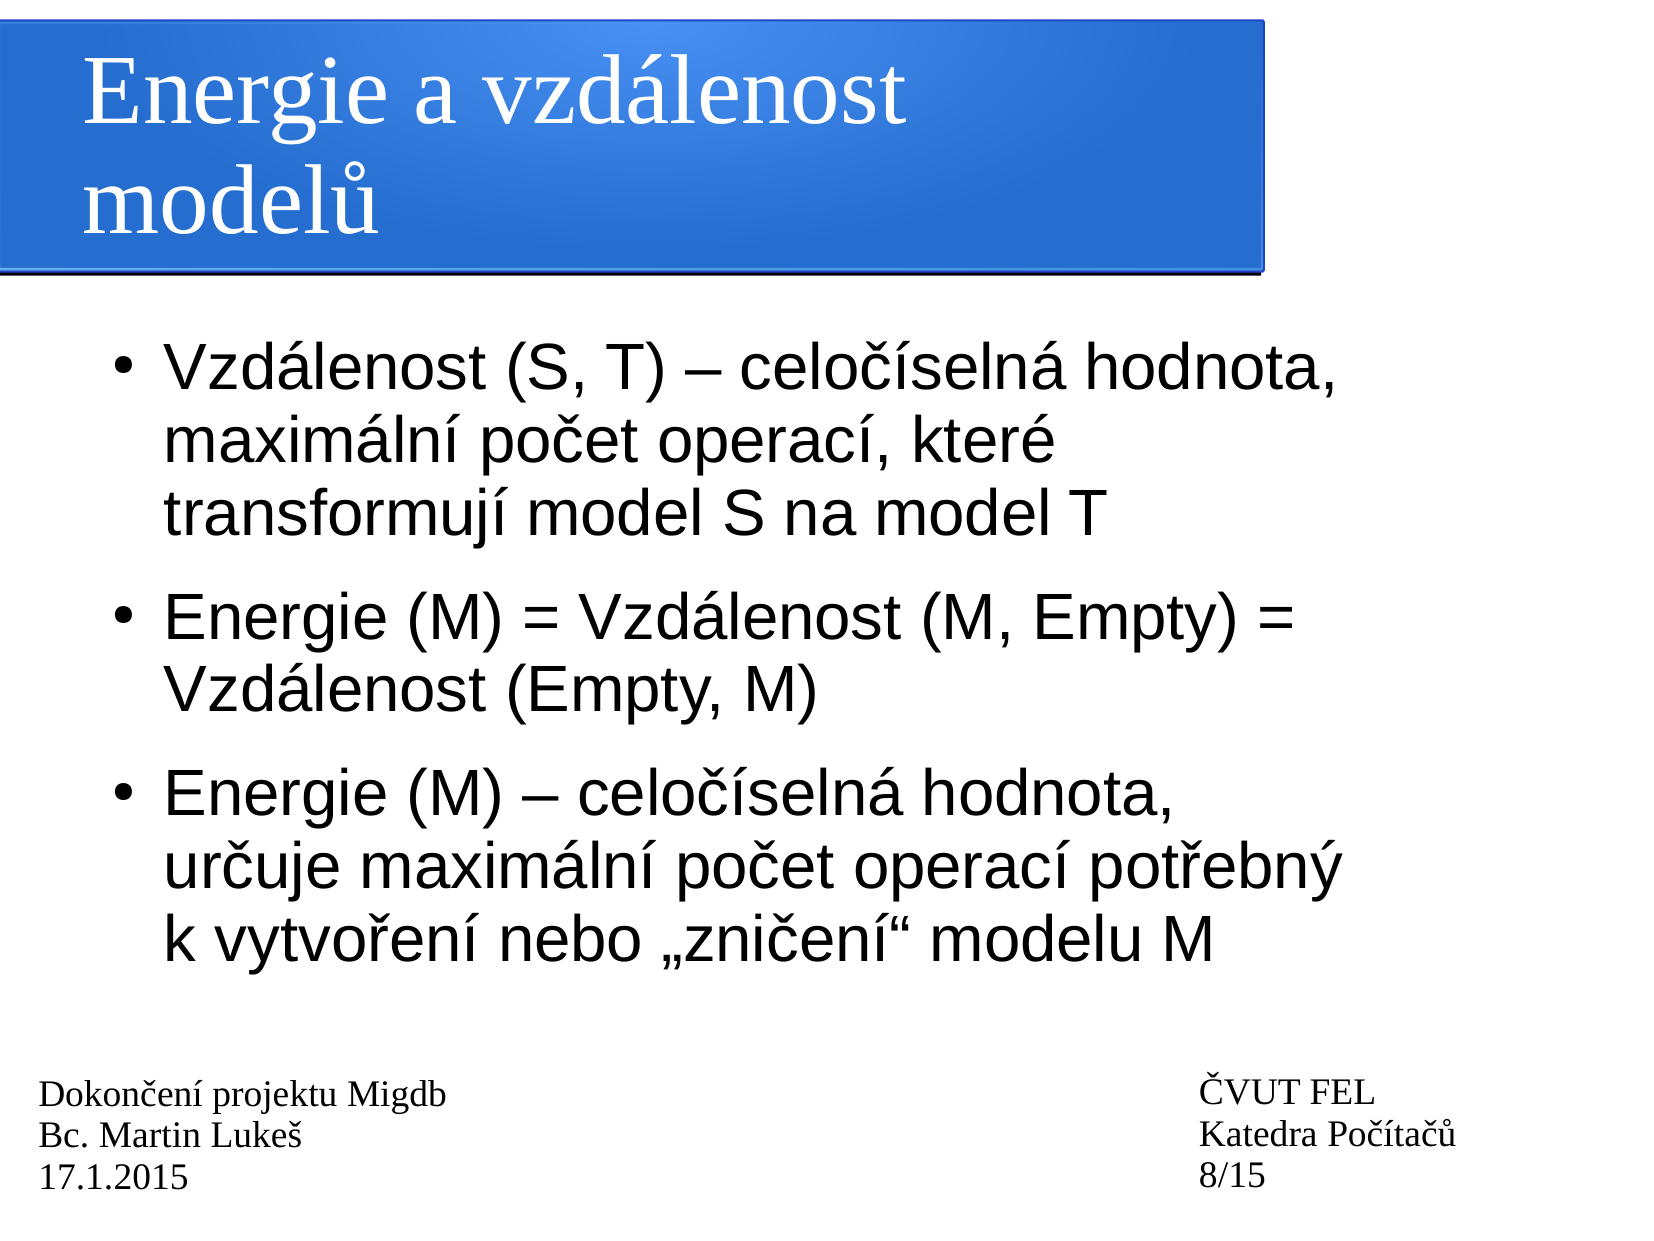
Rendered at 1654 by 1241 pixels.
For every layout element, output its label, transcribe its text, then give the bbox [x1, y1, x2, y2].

text_box Dokončení projektu Migdb Bc. Martin Lukeš 17.1.2015 [23, 1065, 1087, 1205]
list Vzdálenost (S, T) – celočíselná hodnota, maximální počet operací, které transformují model S na model T Energie (M) = Vzdálenost (M, Empty) = Vzdálenost (Empty, M) Energie (M) – celočíselná hodnota, určuje maximální počet operací potřebný k vytvoření nebo „zničení“ modelu M [94, 330, 1364, 1051]
text_box ČVUT FEL Katedra Počítačů <number>/15 [1184, 1063, 1571, 1204]
text_box Energie a vzdálenost modelů [82, 35, 1217, 256]
